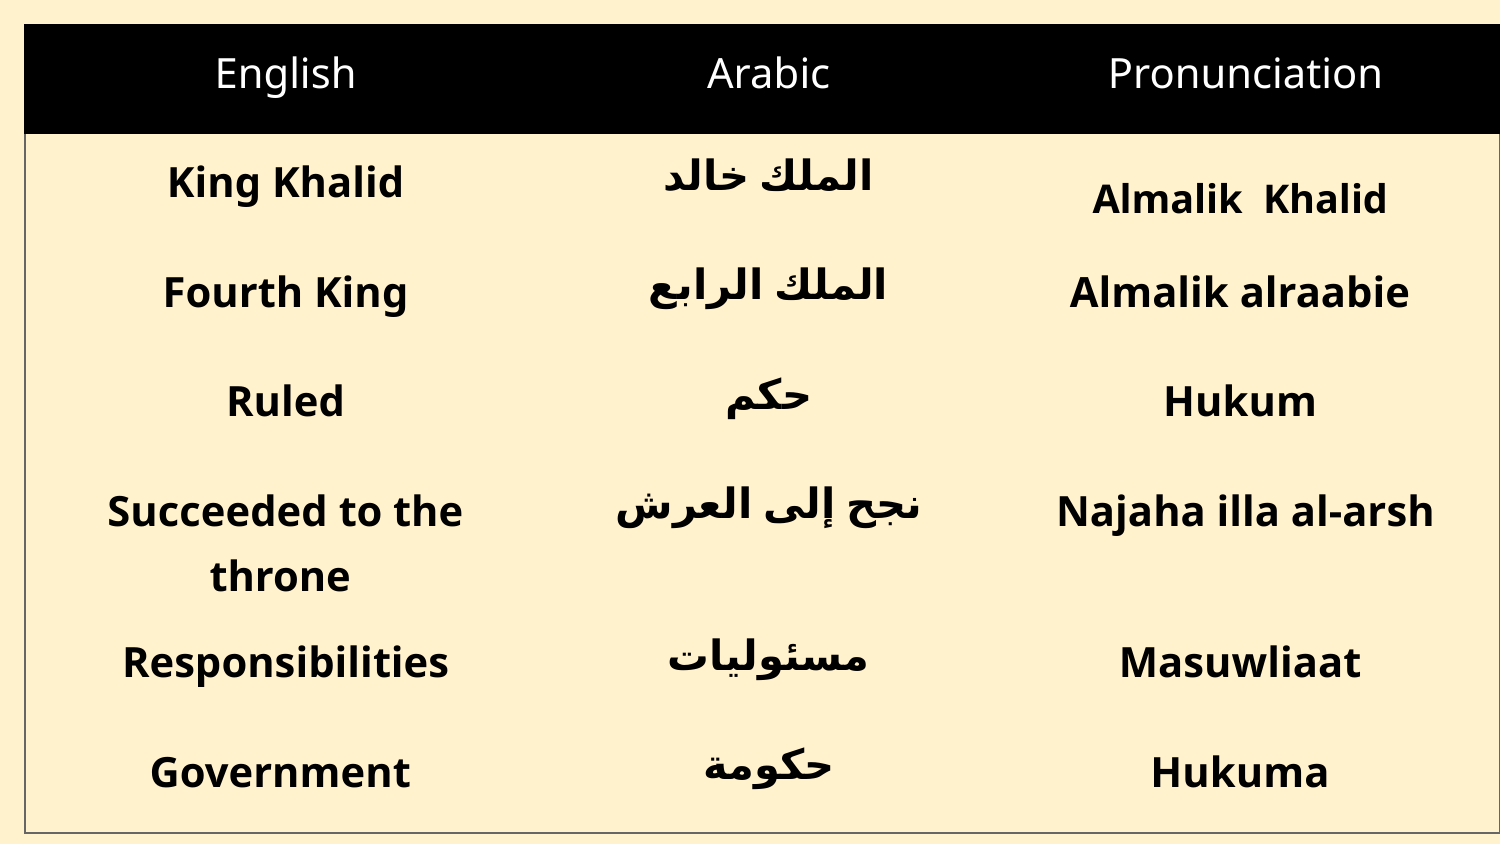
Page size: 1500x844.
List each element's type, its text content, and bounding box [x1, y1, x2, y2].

table_cell Ruled [26, 353, 546, 462]
table_cell حكومة [546, 724, 991, 832]
table_header English [26, 26, 546, 134]
table_cell Hukuma [991, 724, 1499, 832]
table_cell Hukum [991, 353, 1499, 462]
table_cell Najaha illa al-arsh [991, 462, 1499, 614]
table_header Arabic [546, 26, 991, 134]
table_cell Responsibilities [26, 614, 546, 724]
table_cell Almalik alraabie [991, 244, 1499, 353]
table_cell حكم [546, 353, 991, 462]
table_cell Fourth King [26, 244, 546, 353]
table_cell الملك الرابع [546, 244, 991, 353]
table_cell Masuwliaat [991, 614, 1499, 724]
table_header Pronunciation [991, 26, 1499, 134]
table_cell مسئوليات [546, 614, 991, 724]
table_cell نجح إلى العرش [546, 462, 991, 614]
table_cell King Khalid [26, 134, 546, 244]
table_cell Almalik Khalid [991, 134, 1499, 244]
table_cell Government [26, 724, 546, 832]
table_cell Succeeded to the throne [26, 462, 546, 614]
table_cell الملك خالد [546, 134, 991, 244]
